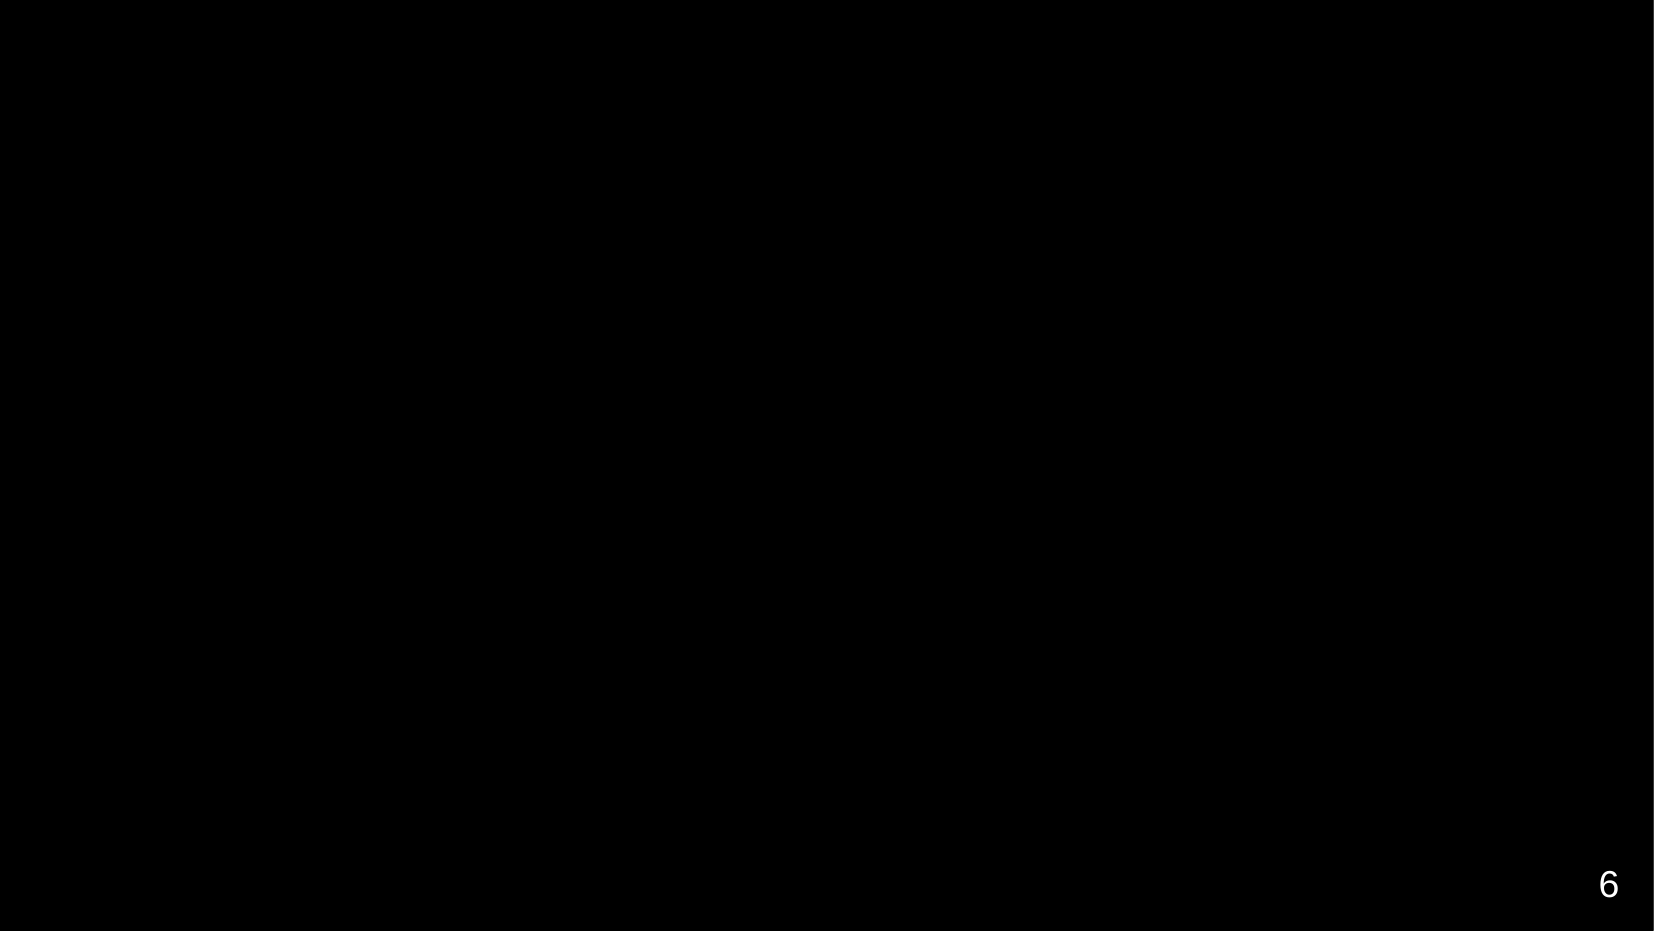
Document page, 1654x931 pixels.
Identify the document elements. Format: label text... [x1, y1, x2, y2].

text_box <number> [1433, 856, 1635, 927]
